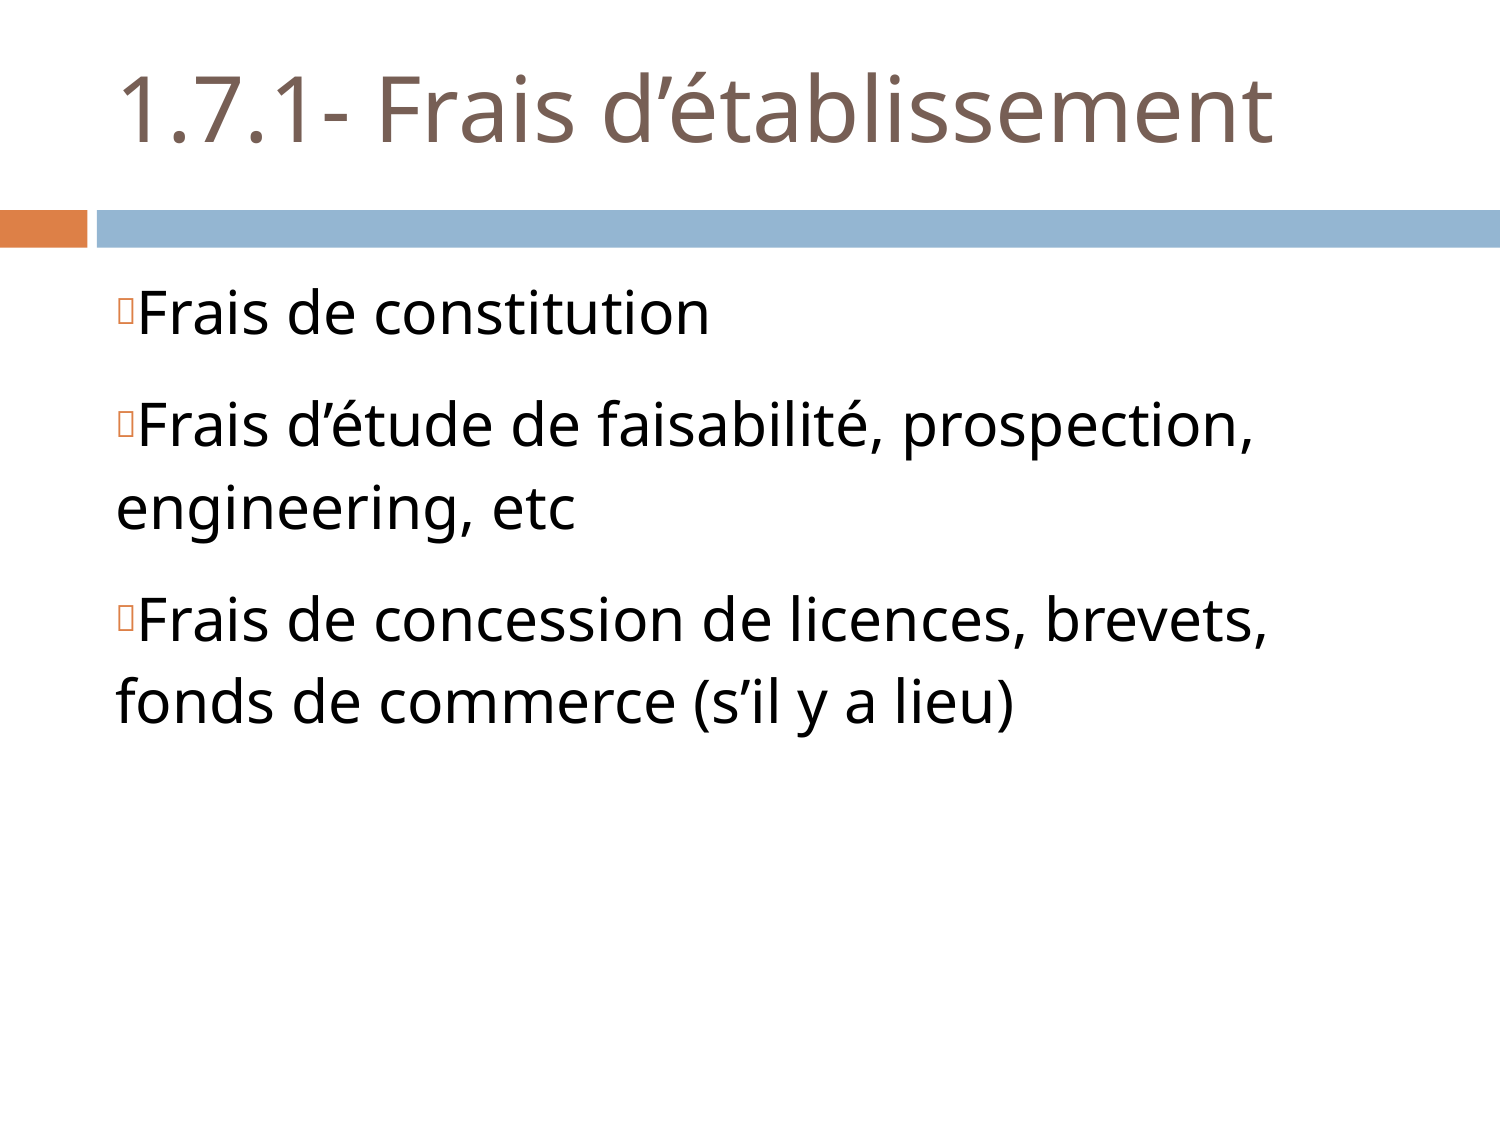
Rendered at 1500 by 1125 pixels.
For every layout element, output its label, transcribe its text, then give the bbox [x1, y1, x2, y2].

list Frais de constitution Frais d’étude de faisabilité, prospection, engineering, etc Frais de concession de licences, brevets, fonds de commerce (s’il y a lieu) [100, 262, 1439, 1001]
title 1.7.1- Frais d’établissement [100, 37, 1439, 200]
